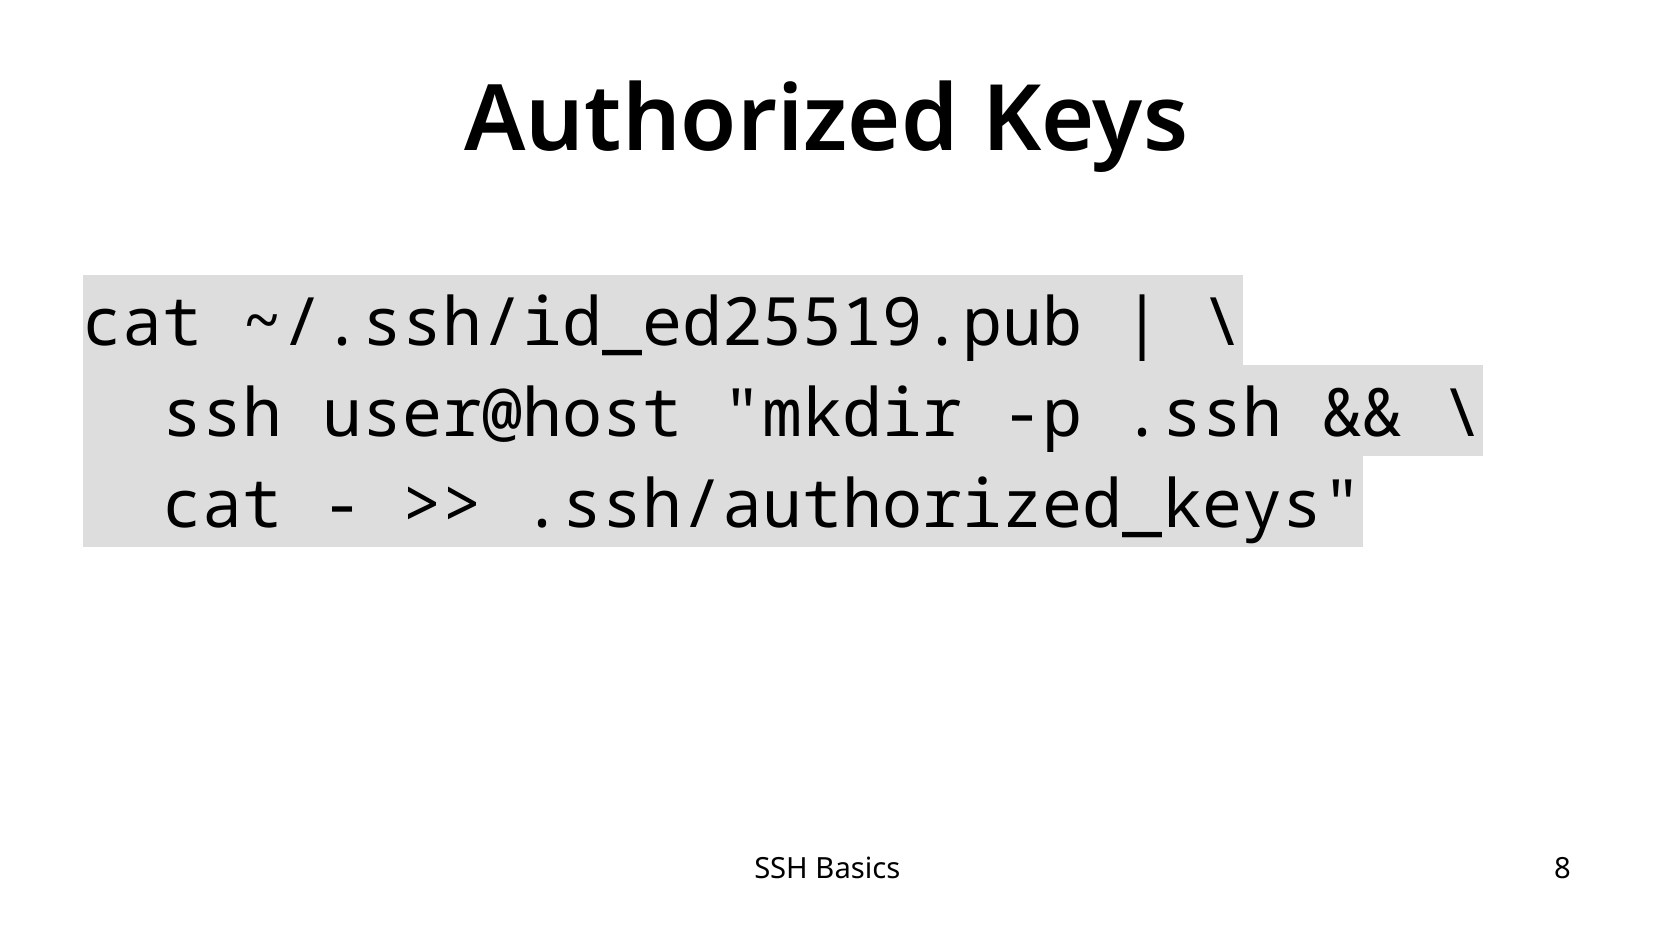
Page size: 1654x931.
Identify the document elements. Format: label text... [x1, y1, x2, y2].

subtitle cat ~/.ssh/id_ed25519.pub | \ ssh user@host "mkdir -p .ssh && \ cat - >> .ssh/authorized_keys" [82, 274, 1571, 657]
title Authorized Keys [82, 37, 1571, 193]
